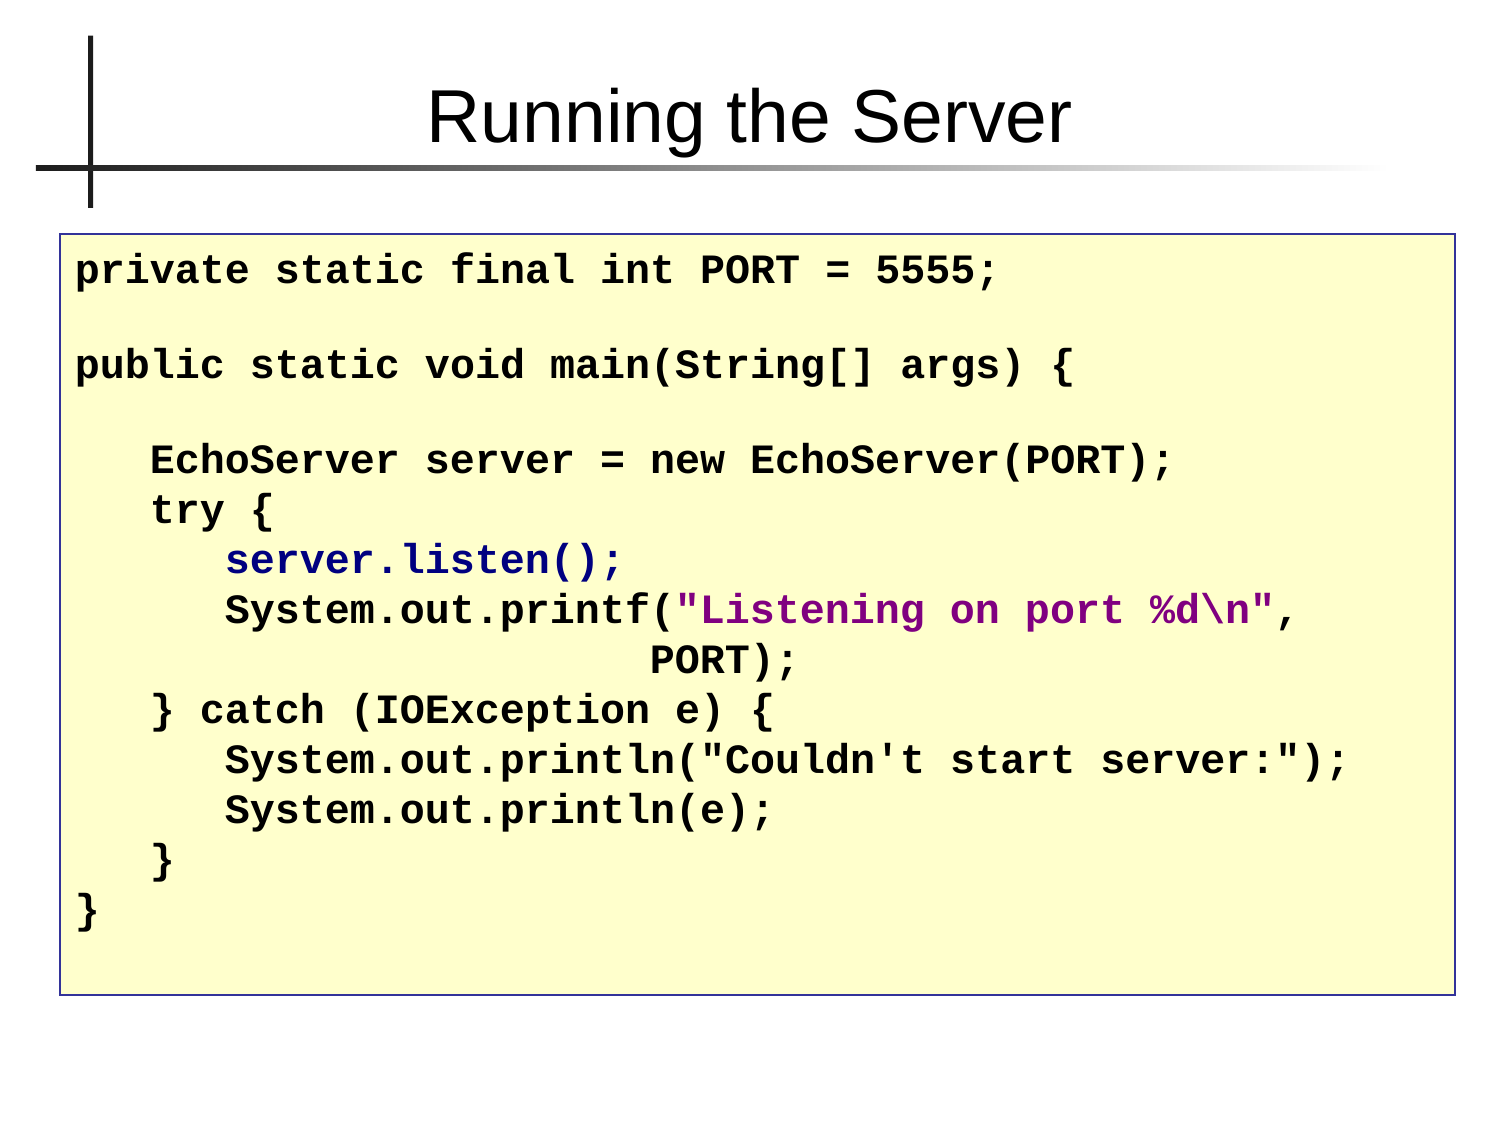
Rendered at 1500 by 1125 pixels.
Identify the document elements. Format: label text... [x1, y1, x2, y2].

text_box private static final int PORT = 5555; public static void main(String[] args) { EchoServer server = new EchoServer(PORT); try { server.listen(); System.out.printf("Listening on port %d\n", PORT); } catch (IOException e) { System.out.println("Couldn't start server:"); System.out.println(e); } } [59, 234, 1455, 995]
text_box Running the Server [100, 23, 1400, 165]
